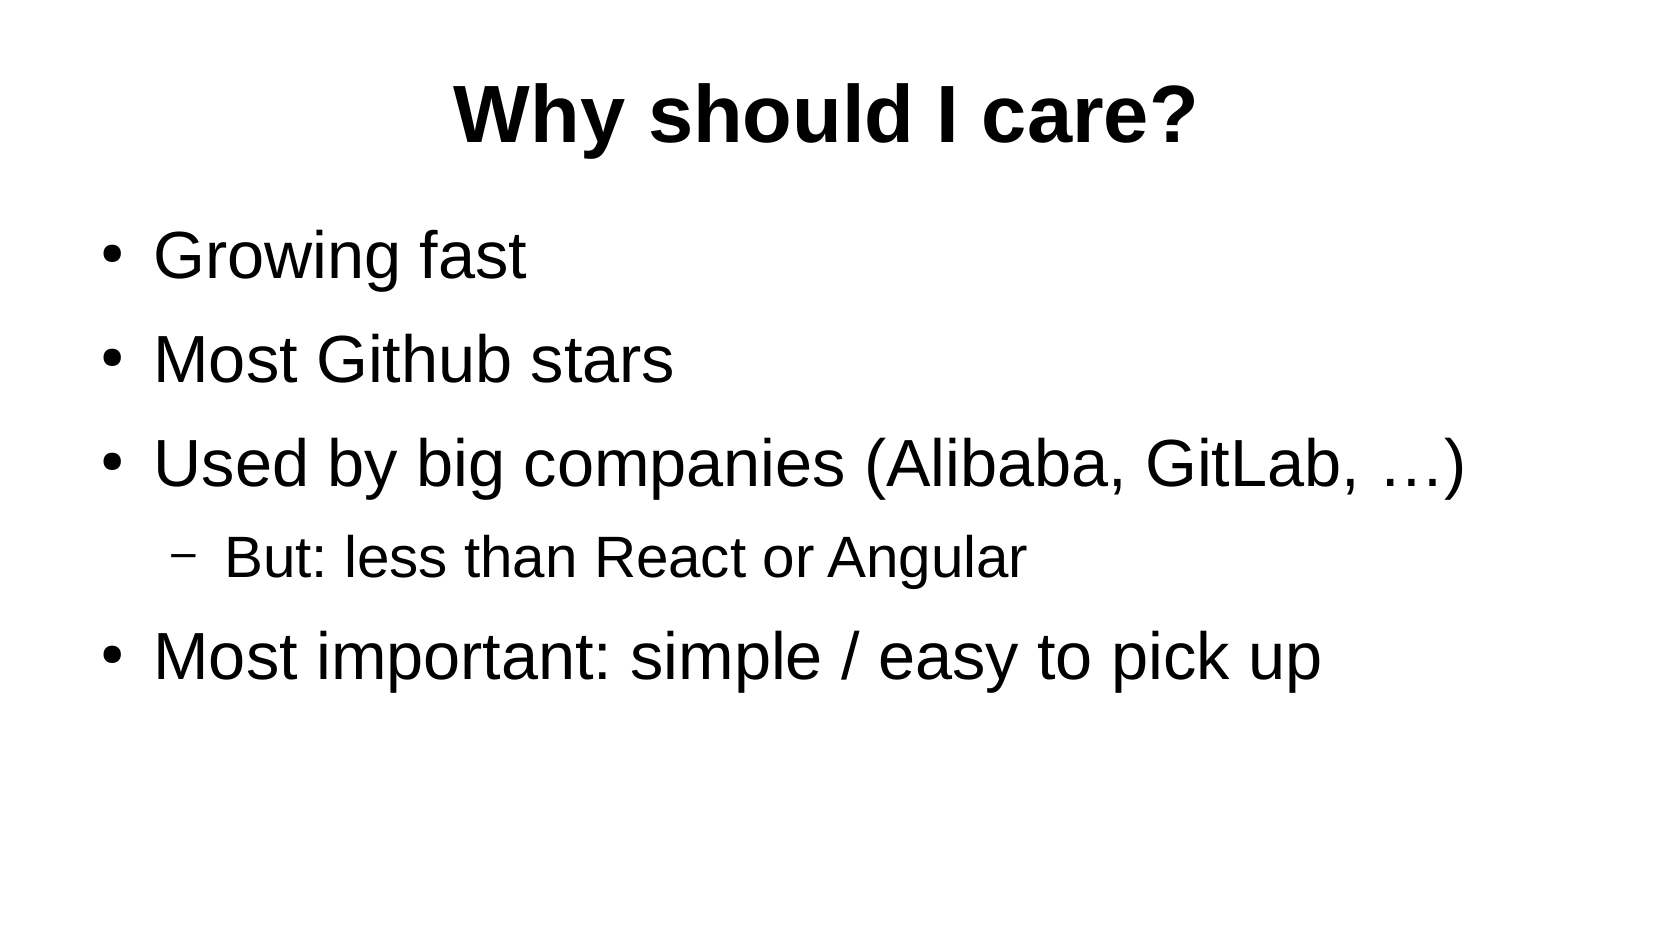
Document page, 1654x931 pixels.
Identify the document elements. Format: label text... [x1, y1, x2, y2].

title Why should I care? [82, 37, 1571, 193]
list Growing fast Most Github stars Used by big companies (Alibaba, GitLab, …) But: less than React or Angular Most important: simple / easy to pick up [82, 217, 1571, 758]
